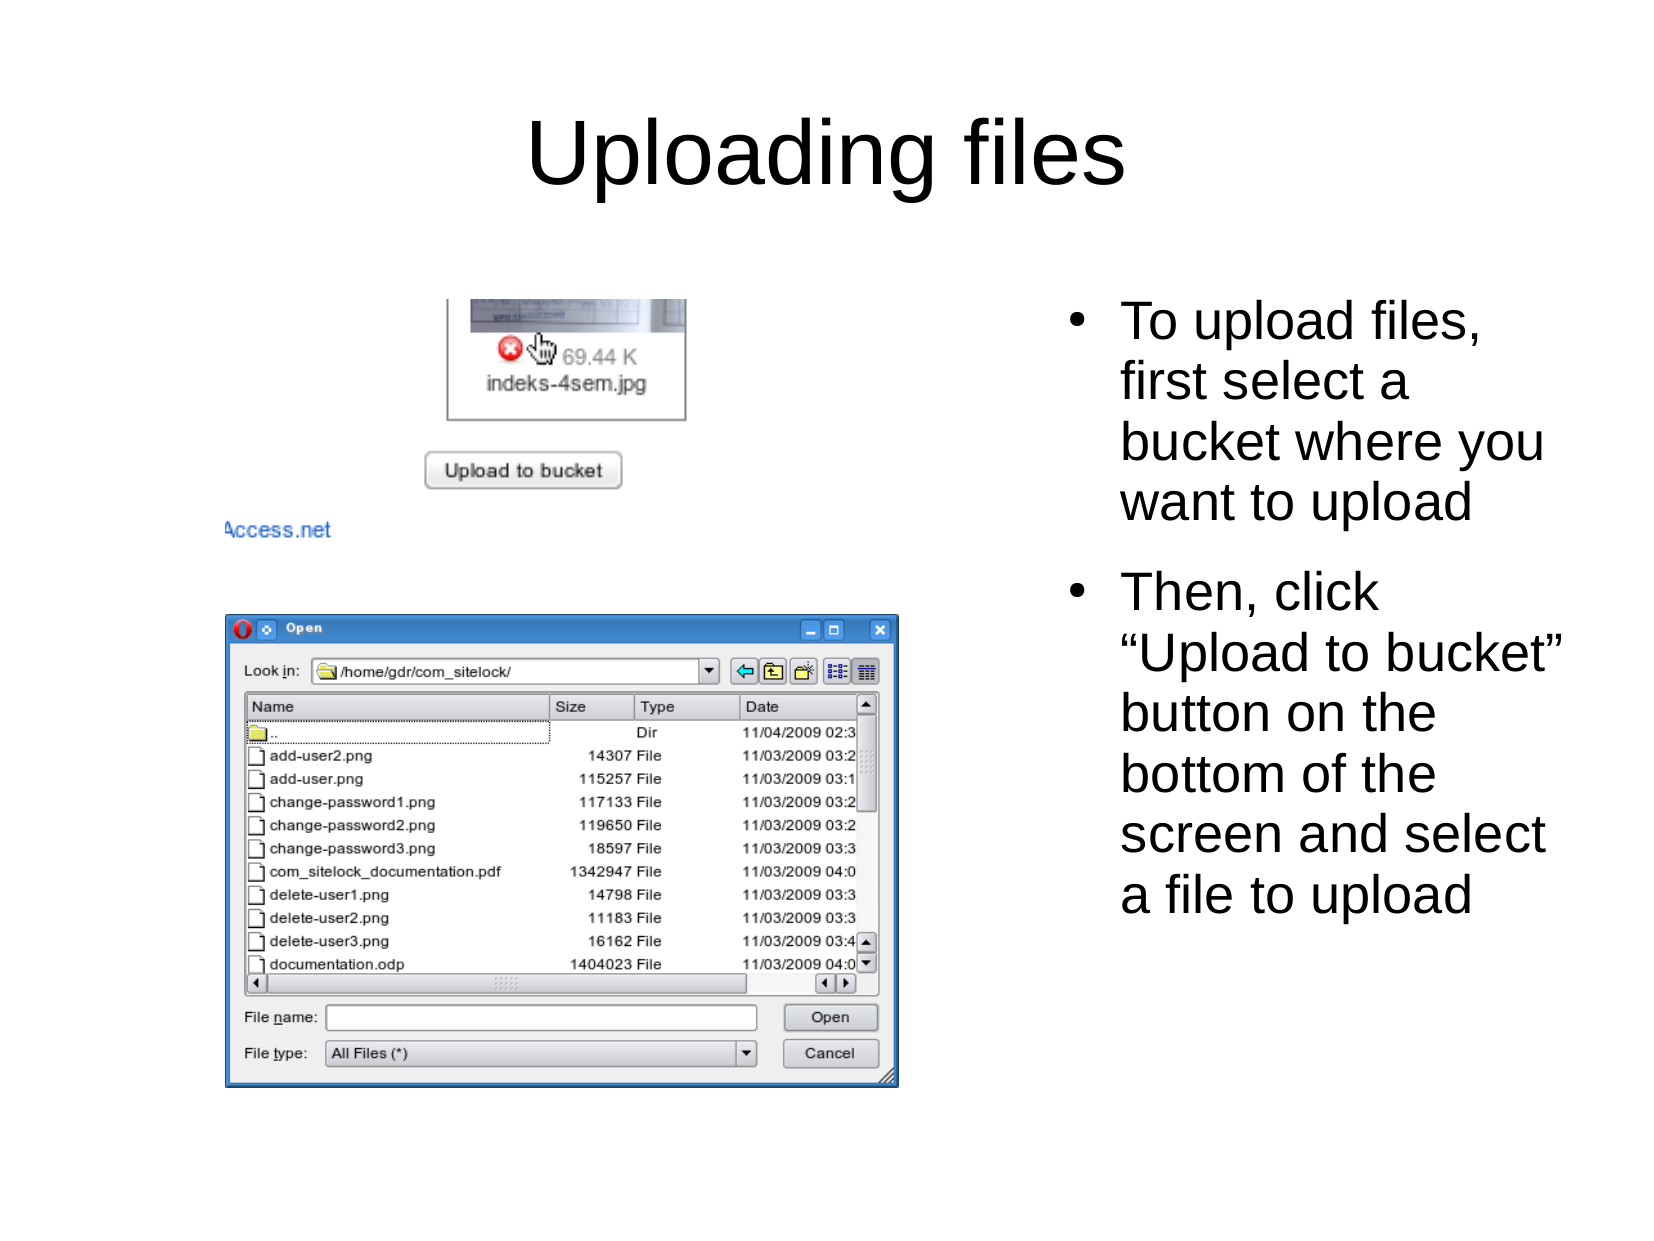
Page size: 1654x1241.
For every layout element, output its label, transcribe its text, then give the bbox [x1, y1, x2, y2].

picture [225, 299, 693, 562]
title Uploading files [82, 49, 1571, 257]
list To upload files, first select a bucket where you want to upload Then, click “Upload to bucket” button on the bottom of the screen and select a file to upload [1050, 290, 1572, 1109]
picture [225, 614, 899, 1088]
